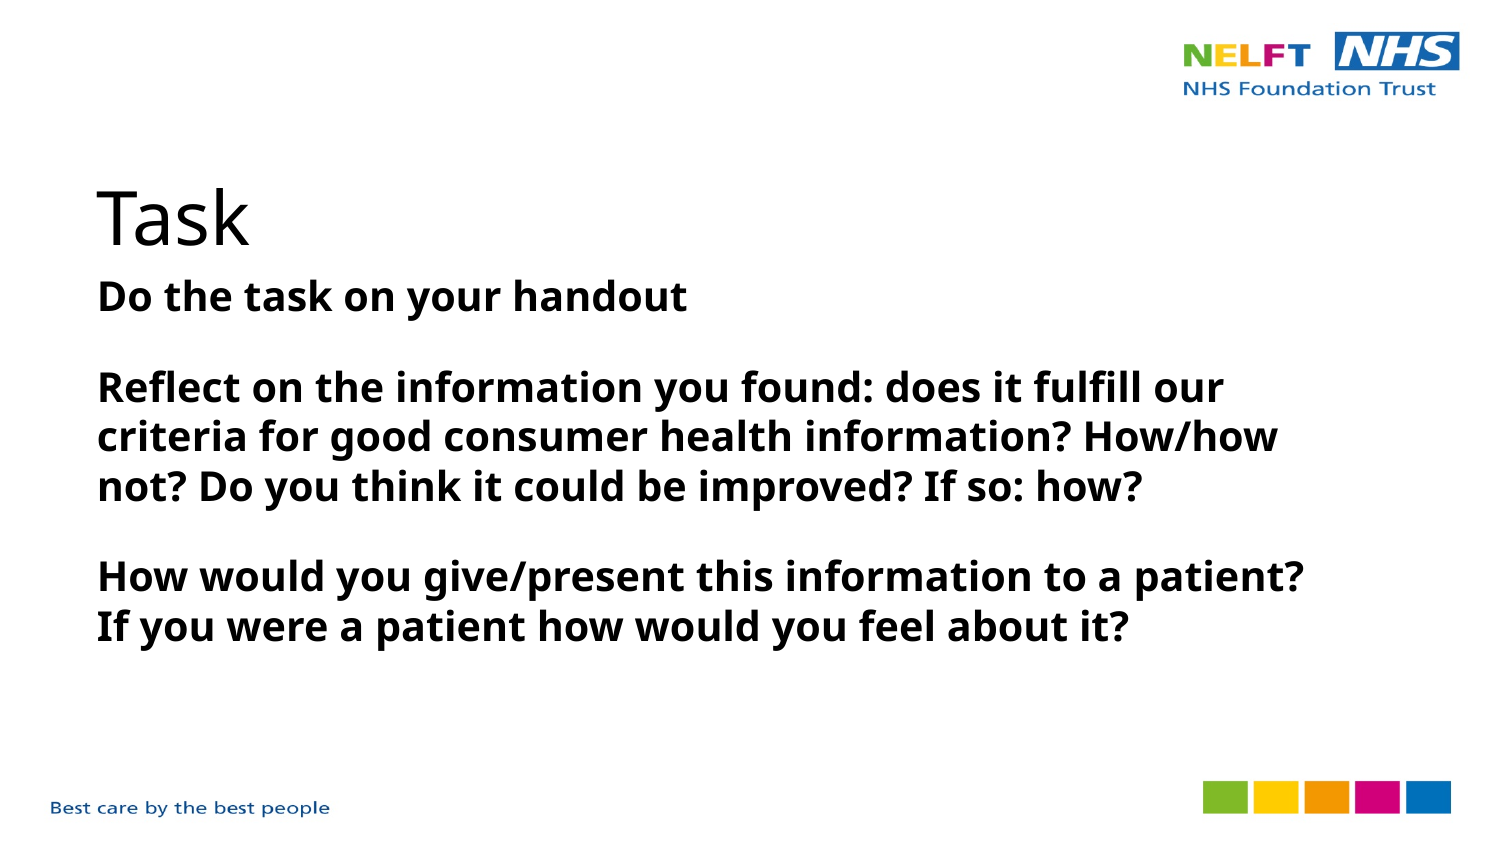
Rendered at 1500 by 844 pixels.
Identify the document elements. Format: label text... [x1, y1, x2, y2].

list Do the task on your handout Reflect on the information you found: does it fulfill our criteria for good consumer health information? How/how not? Do you think it could be improved? If so: how? How would you give/present this information to a patient? If you were a patient how would you feel about it? [81, 262, 1322, 666]
title Task [81, 162, 1322, 262]
